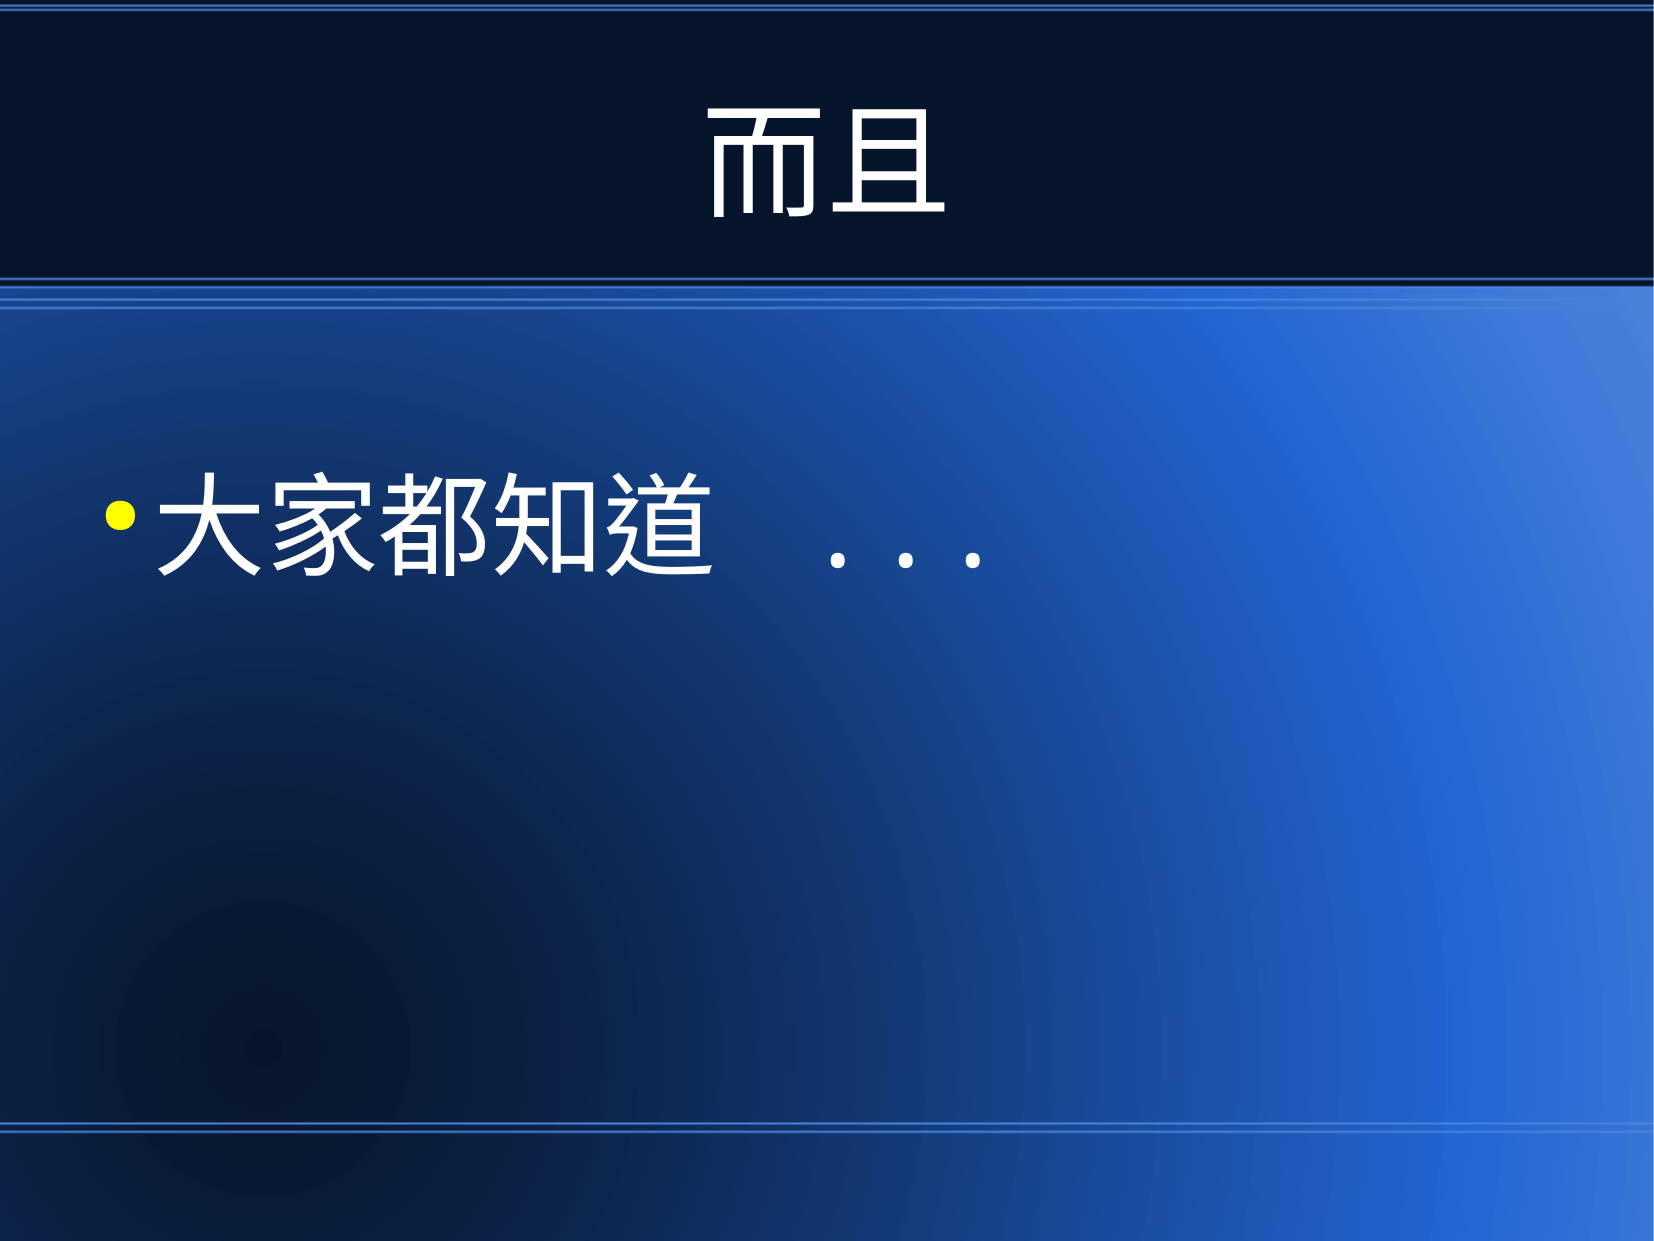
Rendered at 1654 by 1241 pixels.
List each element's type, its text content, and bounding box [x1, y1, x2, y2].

picture [0, 0, 1654, 1241]
list 大家都知道 ... [82, 355, 1571, 1241]
title 而且 [82, 49, 1571, 257]
